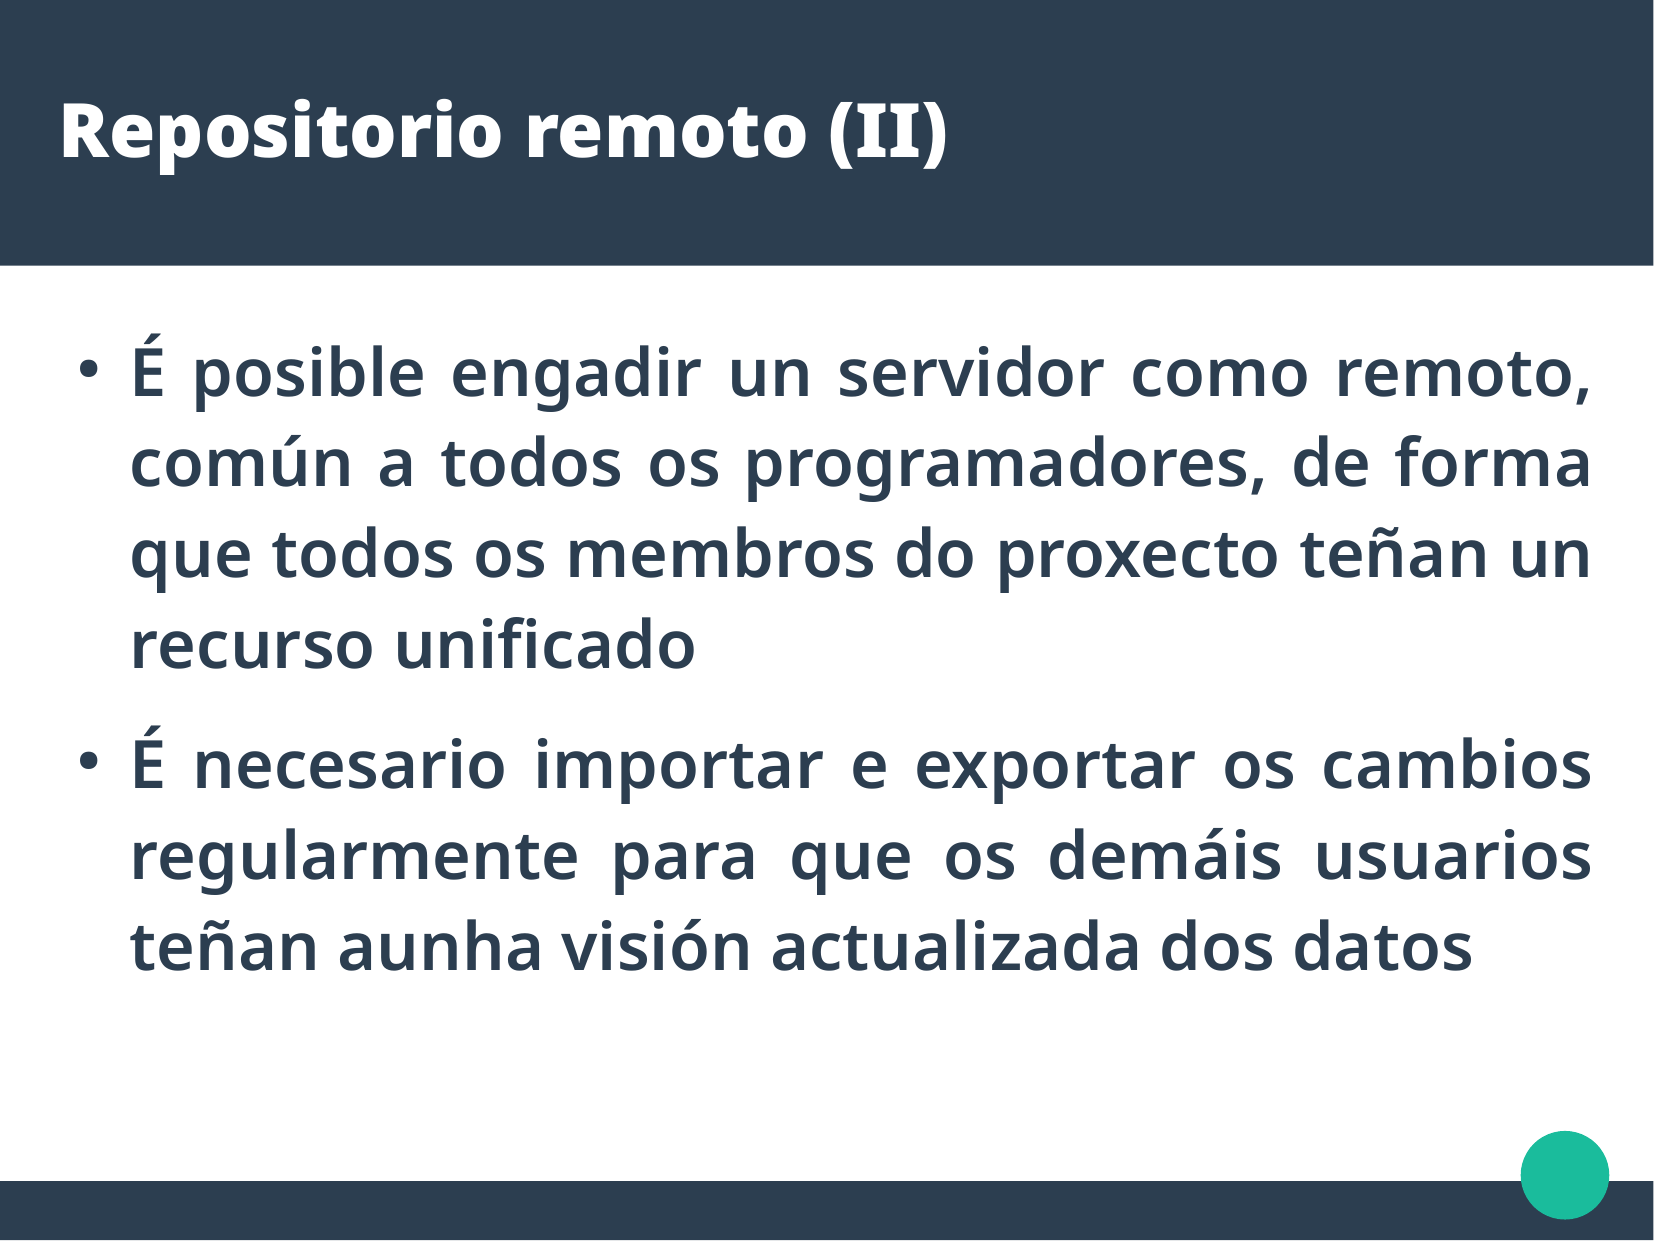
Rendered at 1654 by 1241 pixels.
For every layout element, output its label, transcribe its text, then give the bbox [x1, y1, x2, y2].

title Repositorio remoto (II) [59, 49, 1595, 207]
list É posible engadir un servidor como remoto, común a todos os programadores, de forma que todos os membros do proxecto teñan un recurso unificado É necesario importar e exportar os cambios regularmente para que os demáis usuarios teñan aunha visión actualizada dos datos [59, 324, 1595, 1152]
